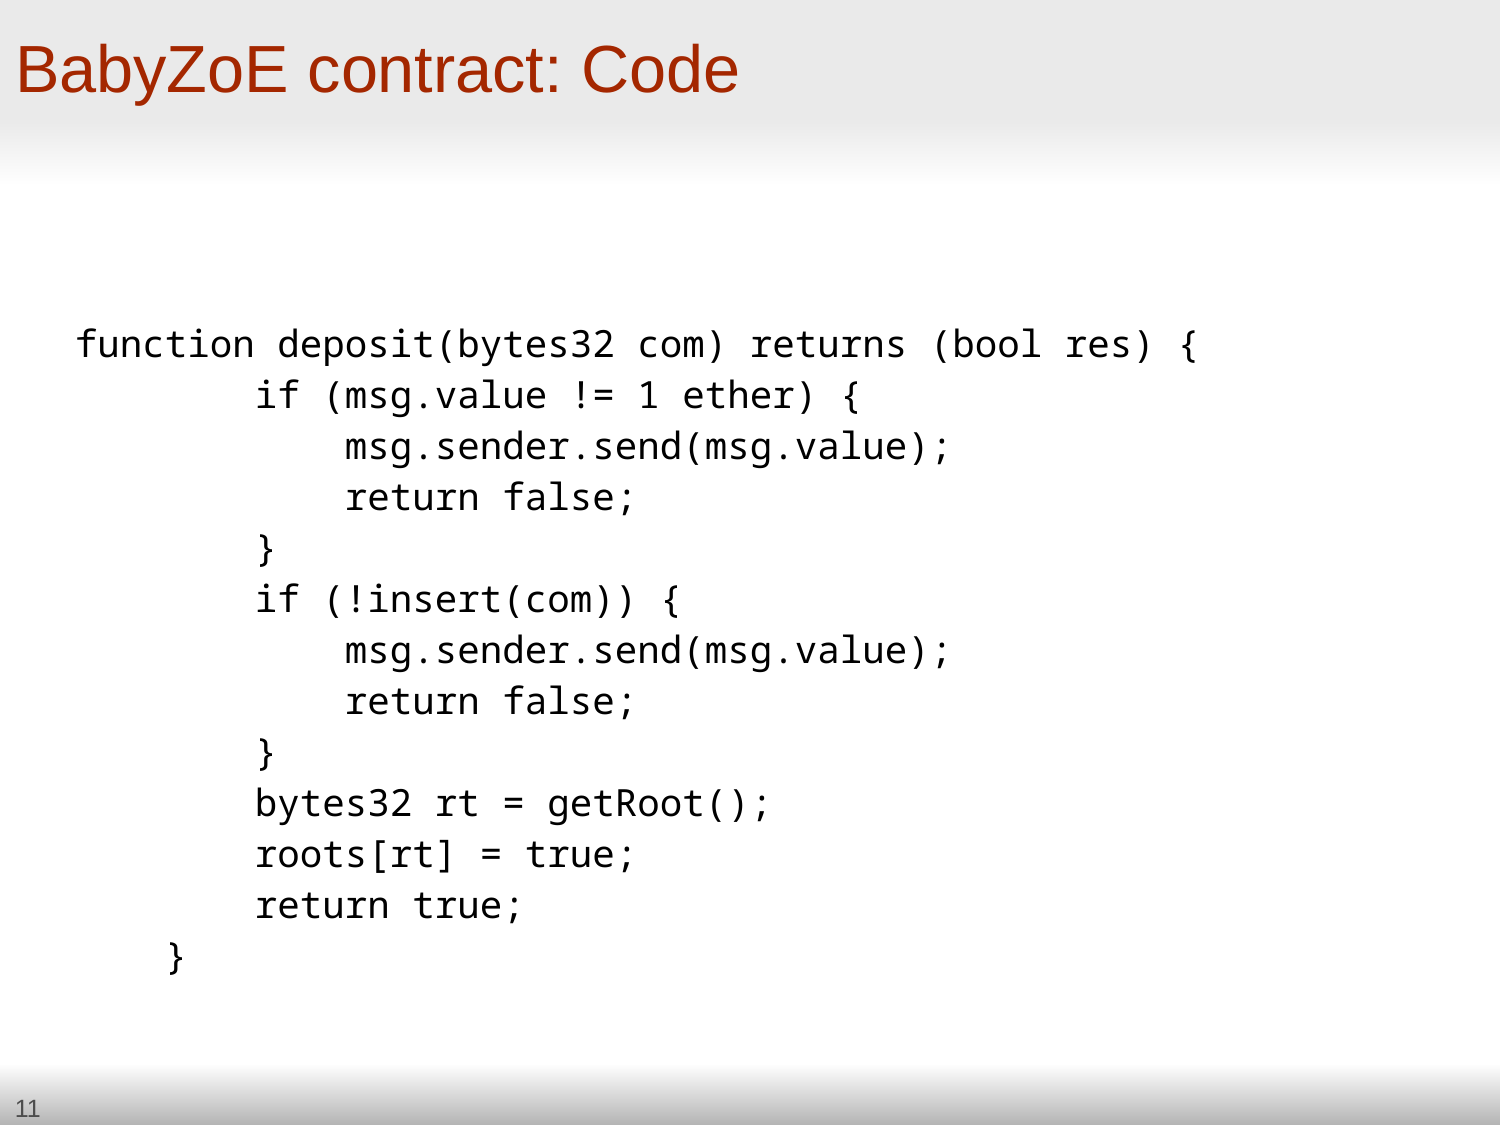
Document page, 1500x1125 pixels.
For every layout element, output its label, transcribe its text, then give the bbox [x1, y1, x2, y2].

title BabyZoE contract: Code [0, 3, 1500, 141]
text_box function deposit(bytes32 com) returns (bool res) { if (msg.value != 1 ether) { msg.sender.send(msg.value); return false; } if (!insert(com)) { msg.sender.send(msg.value); return false; } bytes32 rt = getRoot(); roots[rt] = true; return true; } [60, 310, 1471, 897]
